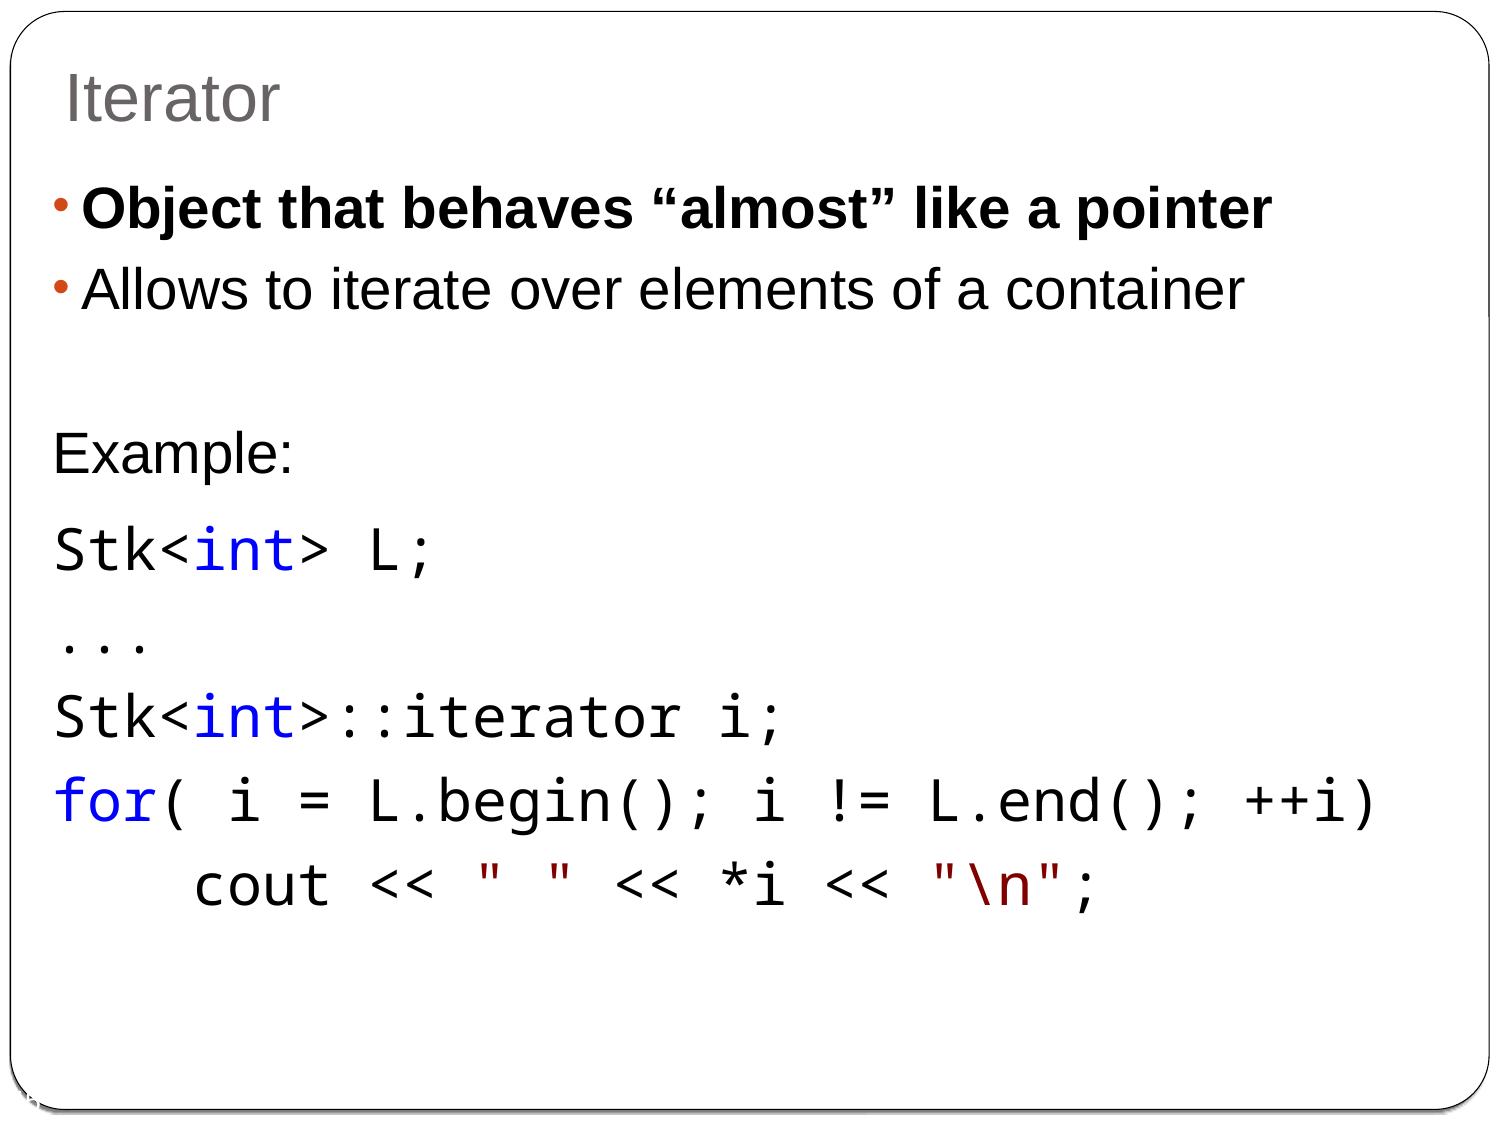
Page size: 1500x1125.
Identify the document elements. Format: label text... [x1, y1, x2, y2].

list Object that behaves “almost” like a pointer Allows to iterate over elements of a container Example: Stk<int> L; ... Stk<int>::iterator i; for( i = L.begin(); i != L.end(); ++i) cout << " " << *i << "\n"; [37, 162, 1463, 1088]
slide_number <number> [0, 1074, 50, 1125]
title Iterator [50, 45, 1450, 150]
